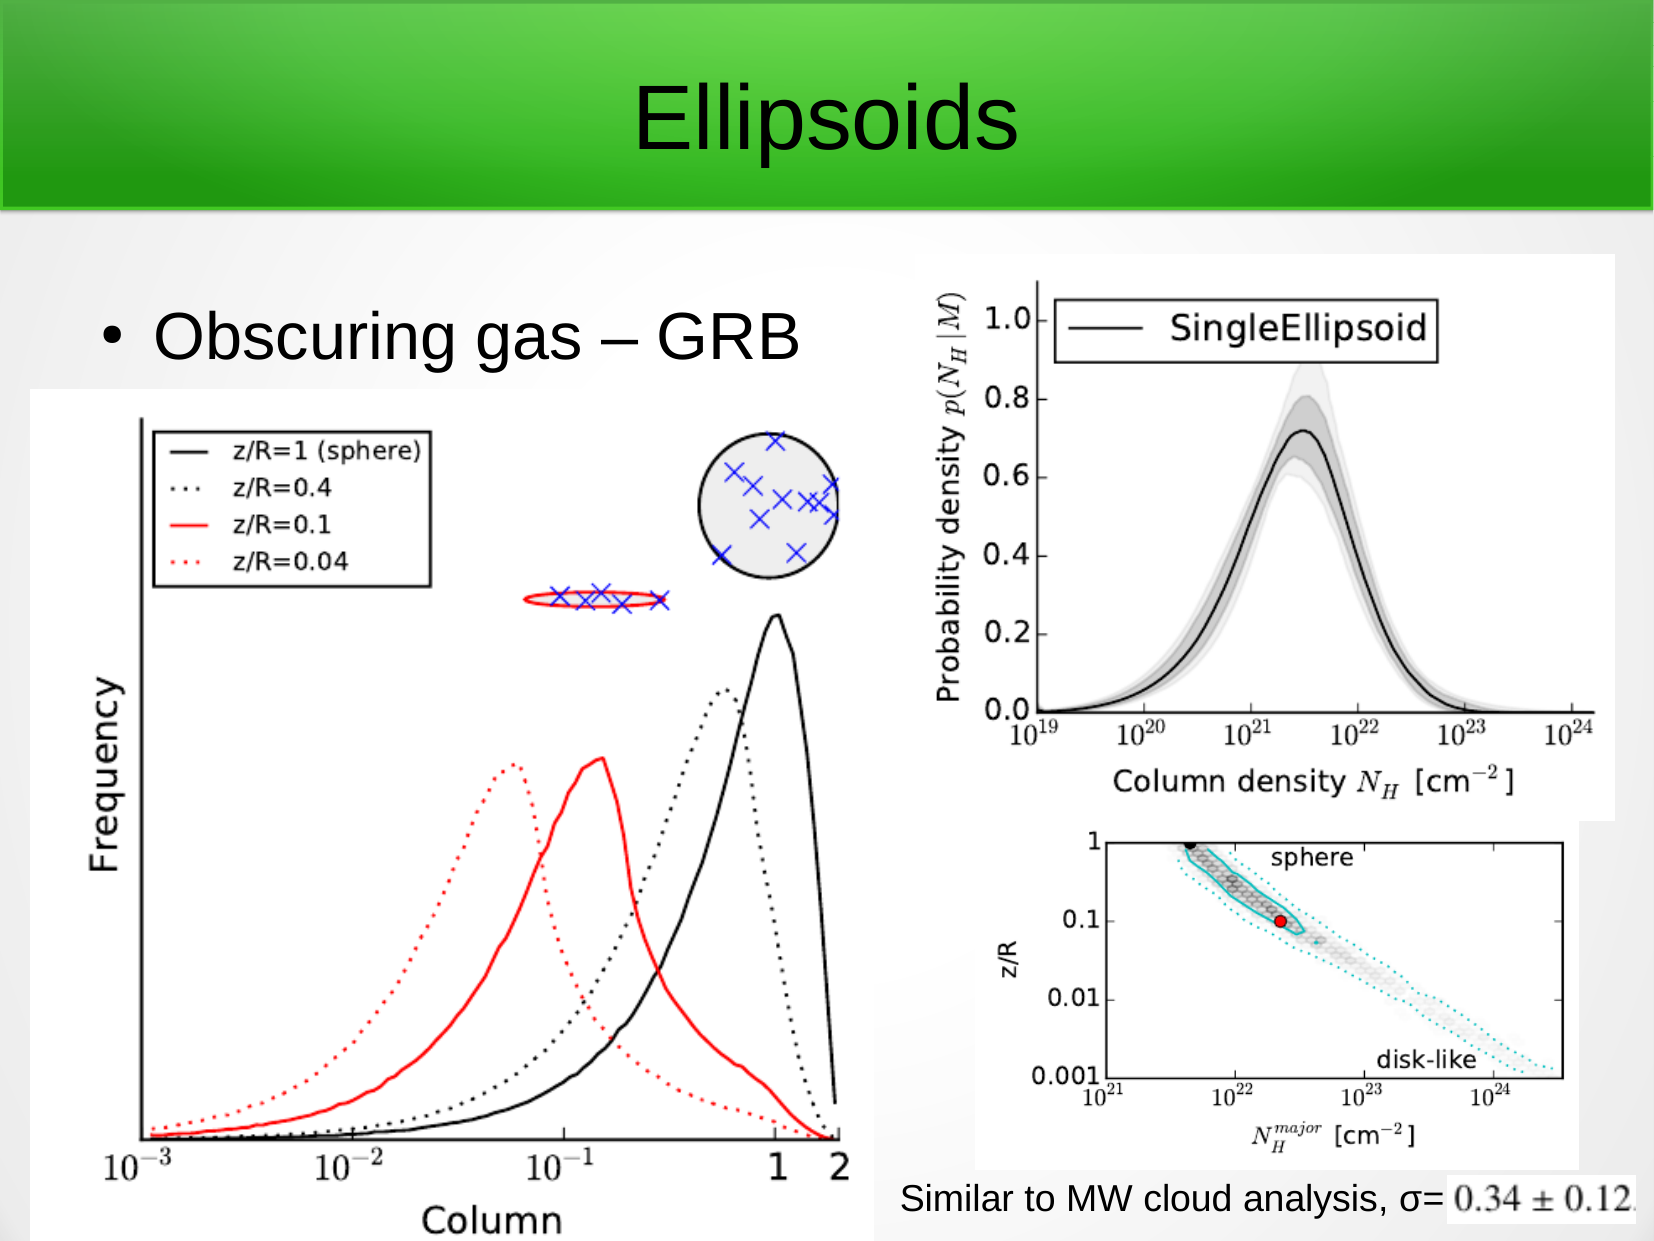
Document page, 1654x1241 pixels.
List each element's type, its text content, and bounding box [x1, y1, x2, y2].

list Obscuring gas – GRB [82, 299, 975, 1019]
picture [30, 389, 874, 1241]
picture [1447, 1175, 1636, 1224]
text_box Similar to MW cloud analysis, σ= [885, 1170, 1471, 1241]
picture [915, 254, 1615, 1171]
title Ellipsoids [82, 47, 1571, 189]
